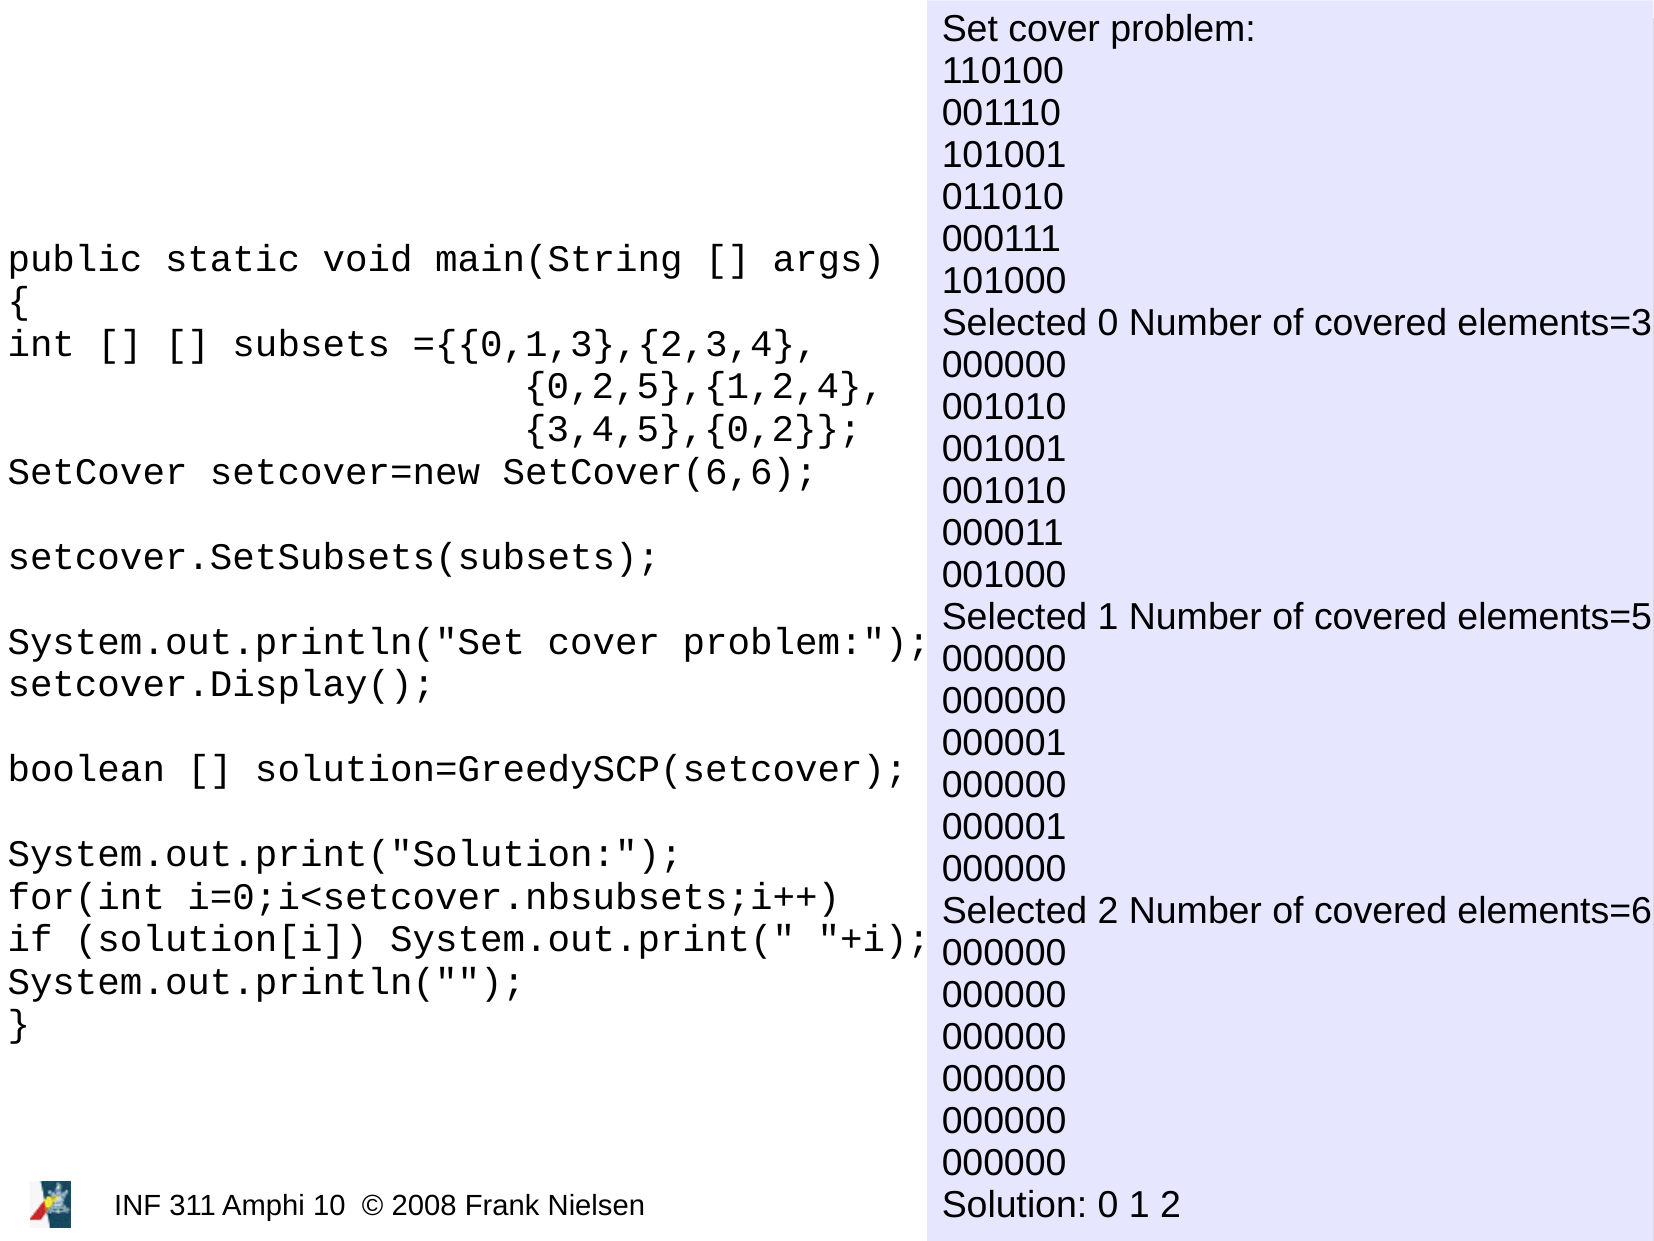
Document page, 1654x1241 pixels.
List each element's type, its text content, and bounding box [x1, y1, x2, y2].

text_box public static void main(String [] args) { int [] [] subsets ={{0,1,3},{2,3,4}, {0,2,5},{1,2,4}, {3,4,5},{0,2}}; SetCover setcover=new SetCover(6,6); setcover.SetSubsets(subsets); System.out.println("Set cover problem:"); setcover.Display(); boolean [] solution=GreedySCP(setcover); System.out.print("Solution:"); for(int i=0;i<setcover.nbsubsets;i++) if (solution[i]) System.out.print(" "+i); System.out.println(""); } [0, 232, 927, 1004]
text_box Set cover problem: 110100 001110 101001 011010 000111 101000 Selected 0 Number of covered elements=3 000000 001010 001001 001010 000011 001000 Selected 1 Number of covered elements=5 000000 000000 000001 000000 000001 000000 Selected 2 Number of covered elements=6 000000 000000 000000 000000 000000 000000 Solution: 0 1 2 [927, 0, 1654, 1241]
picture [29, 1181, 71, 1228]
